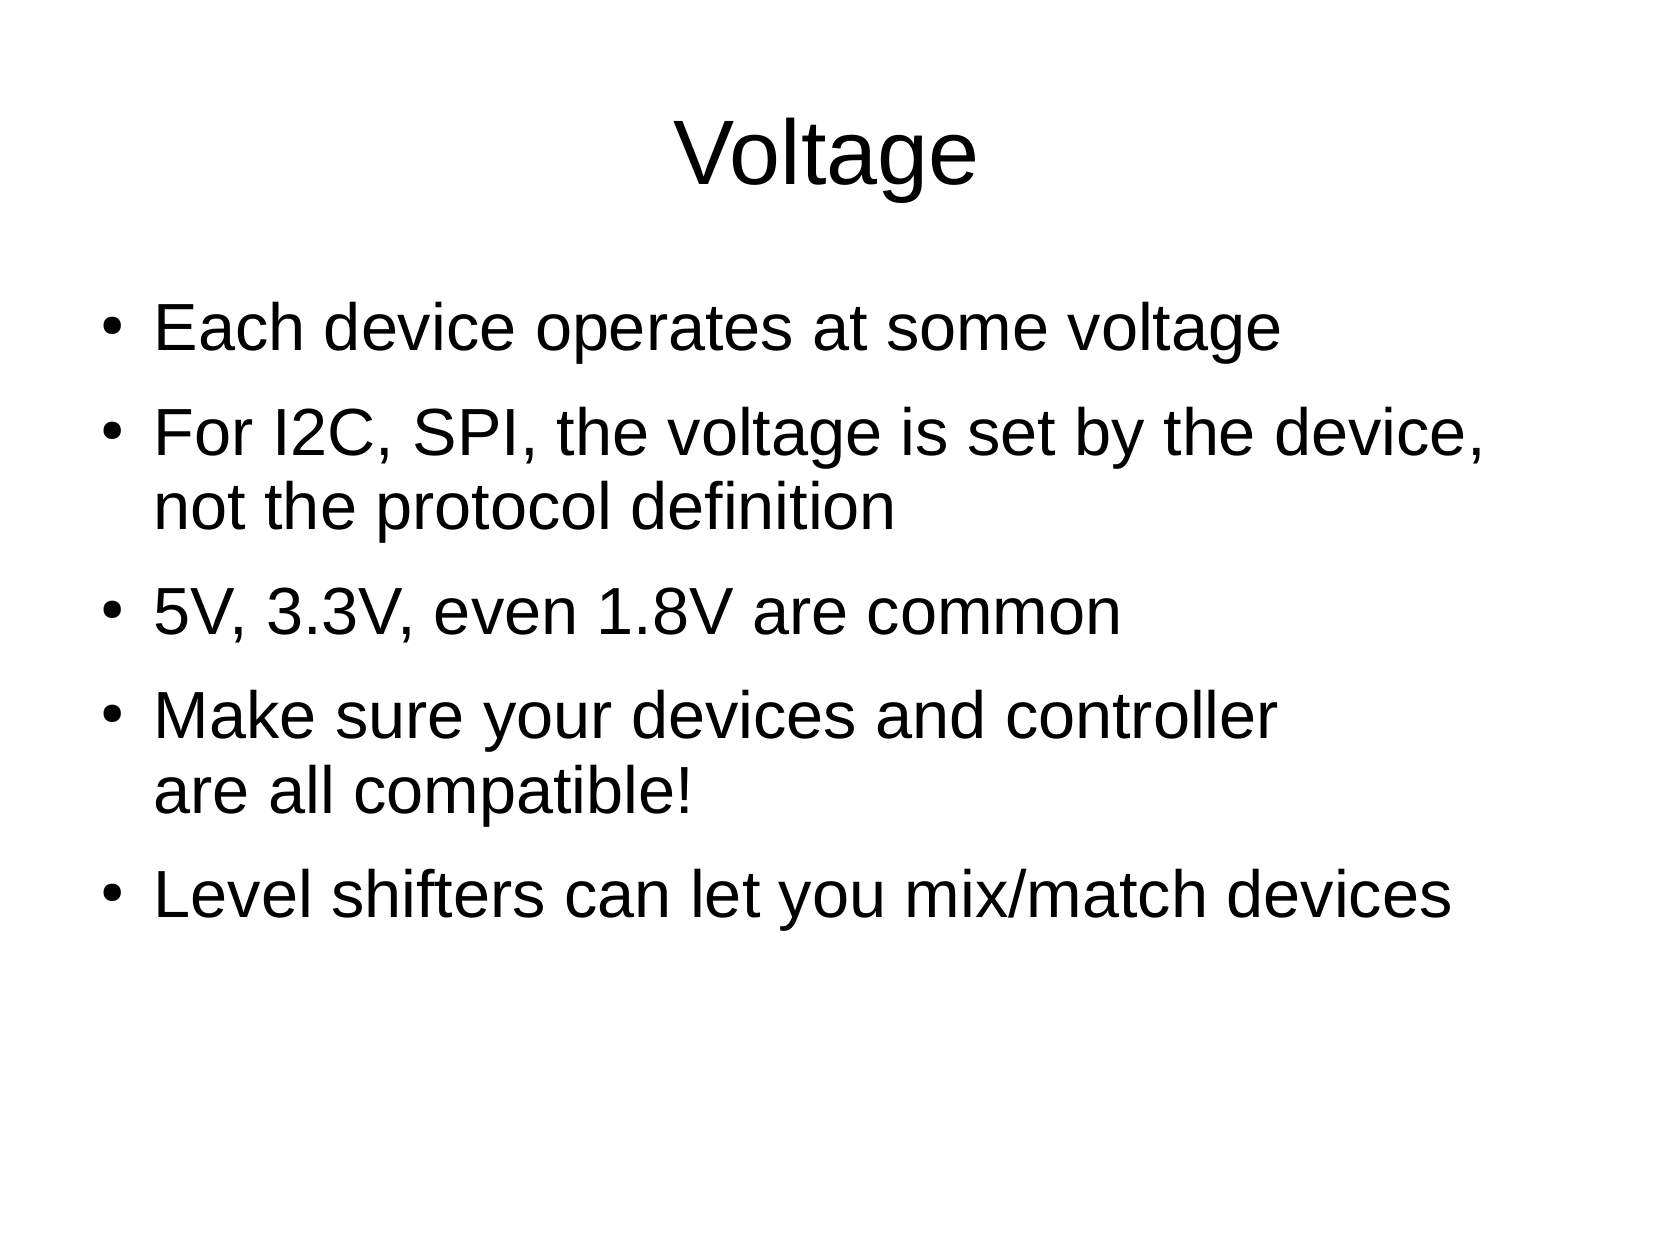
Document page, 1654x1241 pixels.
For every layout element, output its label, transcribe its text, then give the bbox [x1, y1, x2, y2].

list Each device operates at some voltage For I2C, SPI, the voltage is set by the device, not the protocol definition 5V, 3.3V, even 1.8V are common Make sure your devices and controller are all compatible! Level shifters can let you mix/match devices [82, 290, 1571, 1156]
title Voltage [82, 49, 1571, 257]
